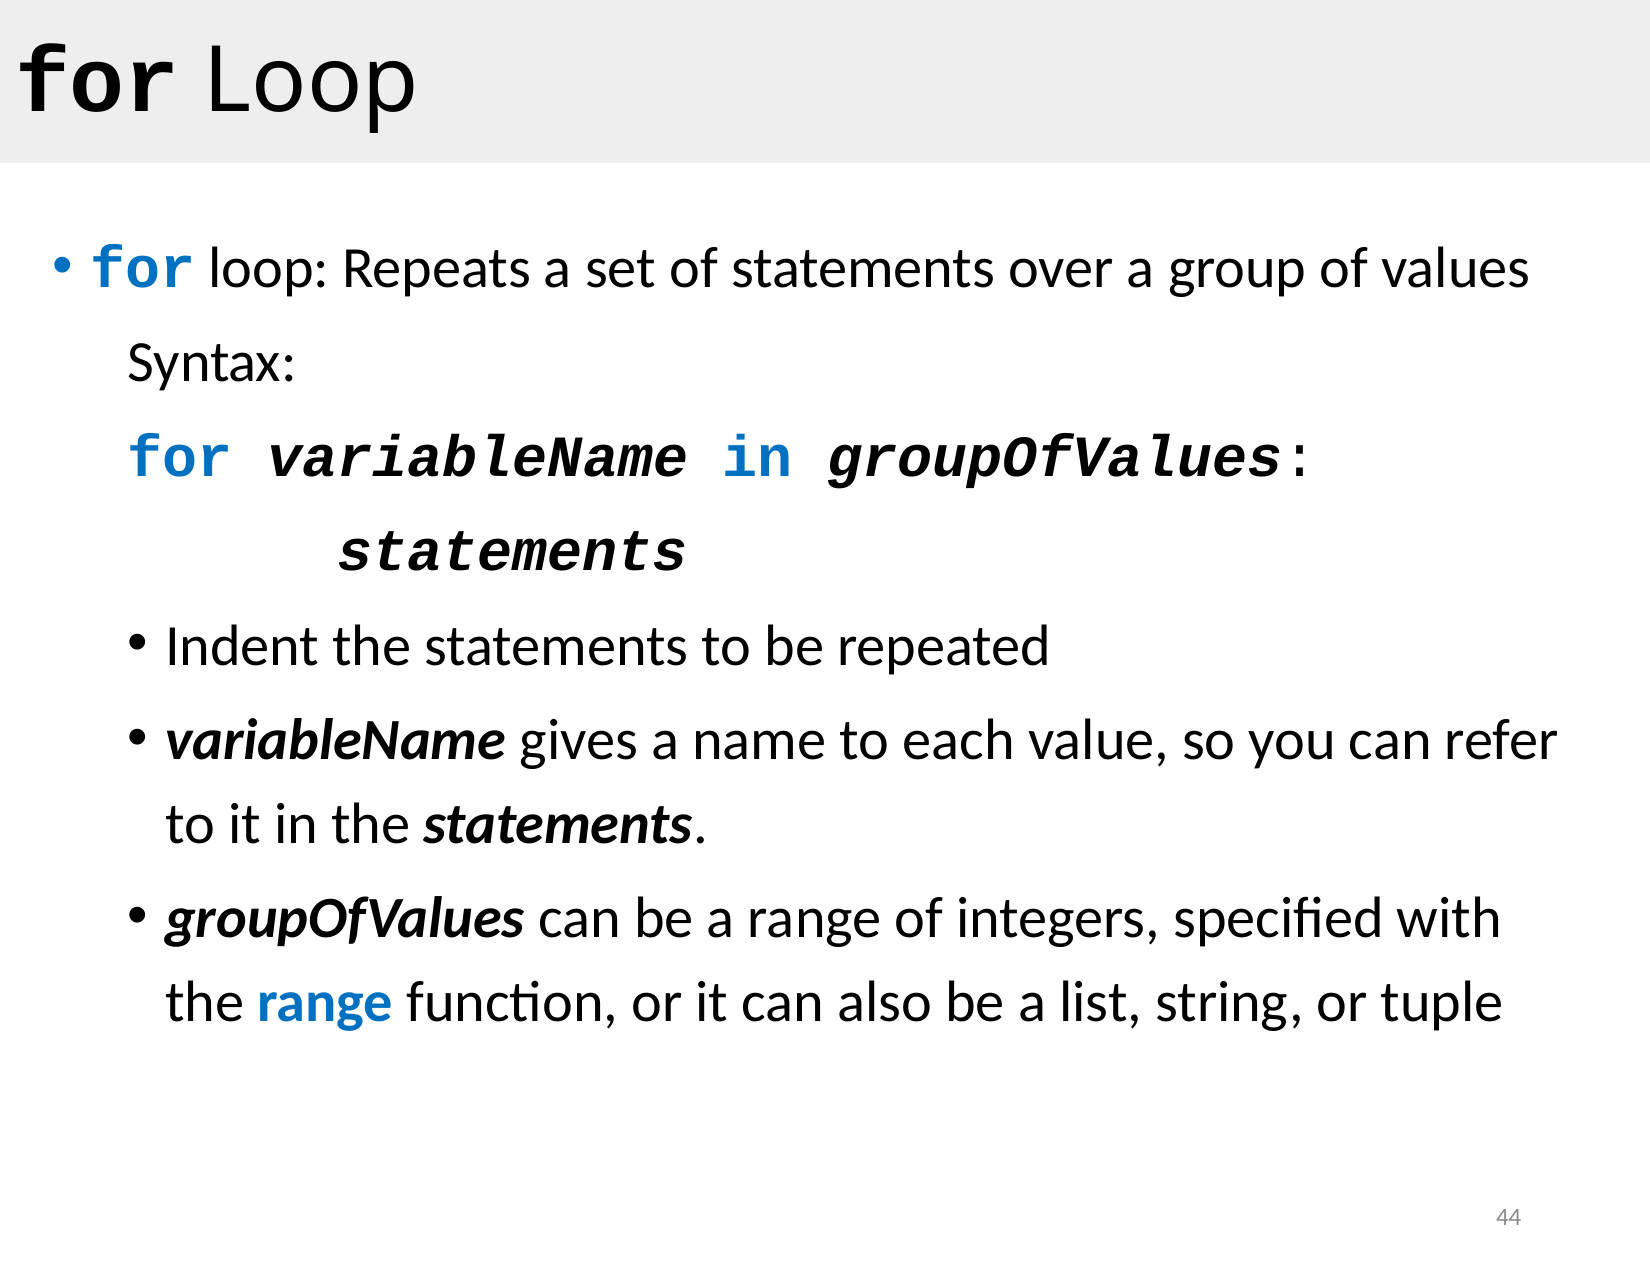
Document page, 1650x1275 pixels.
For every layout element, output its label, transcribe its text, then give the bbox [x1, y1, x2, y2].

title for Loop [0, 0, 1650, 163]
list for loop: Repeats a set of statements over a group of values Syntax: for variableName in groupOfValues: statements Indent the statements to be repeated variableName gives a name to each value, so you can refer to it in the statements. groupOfValues can be a range of integers, specified with the range function, or it can also be a list, string, or tuple [37, 207, 1595, 1182]
